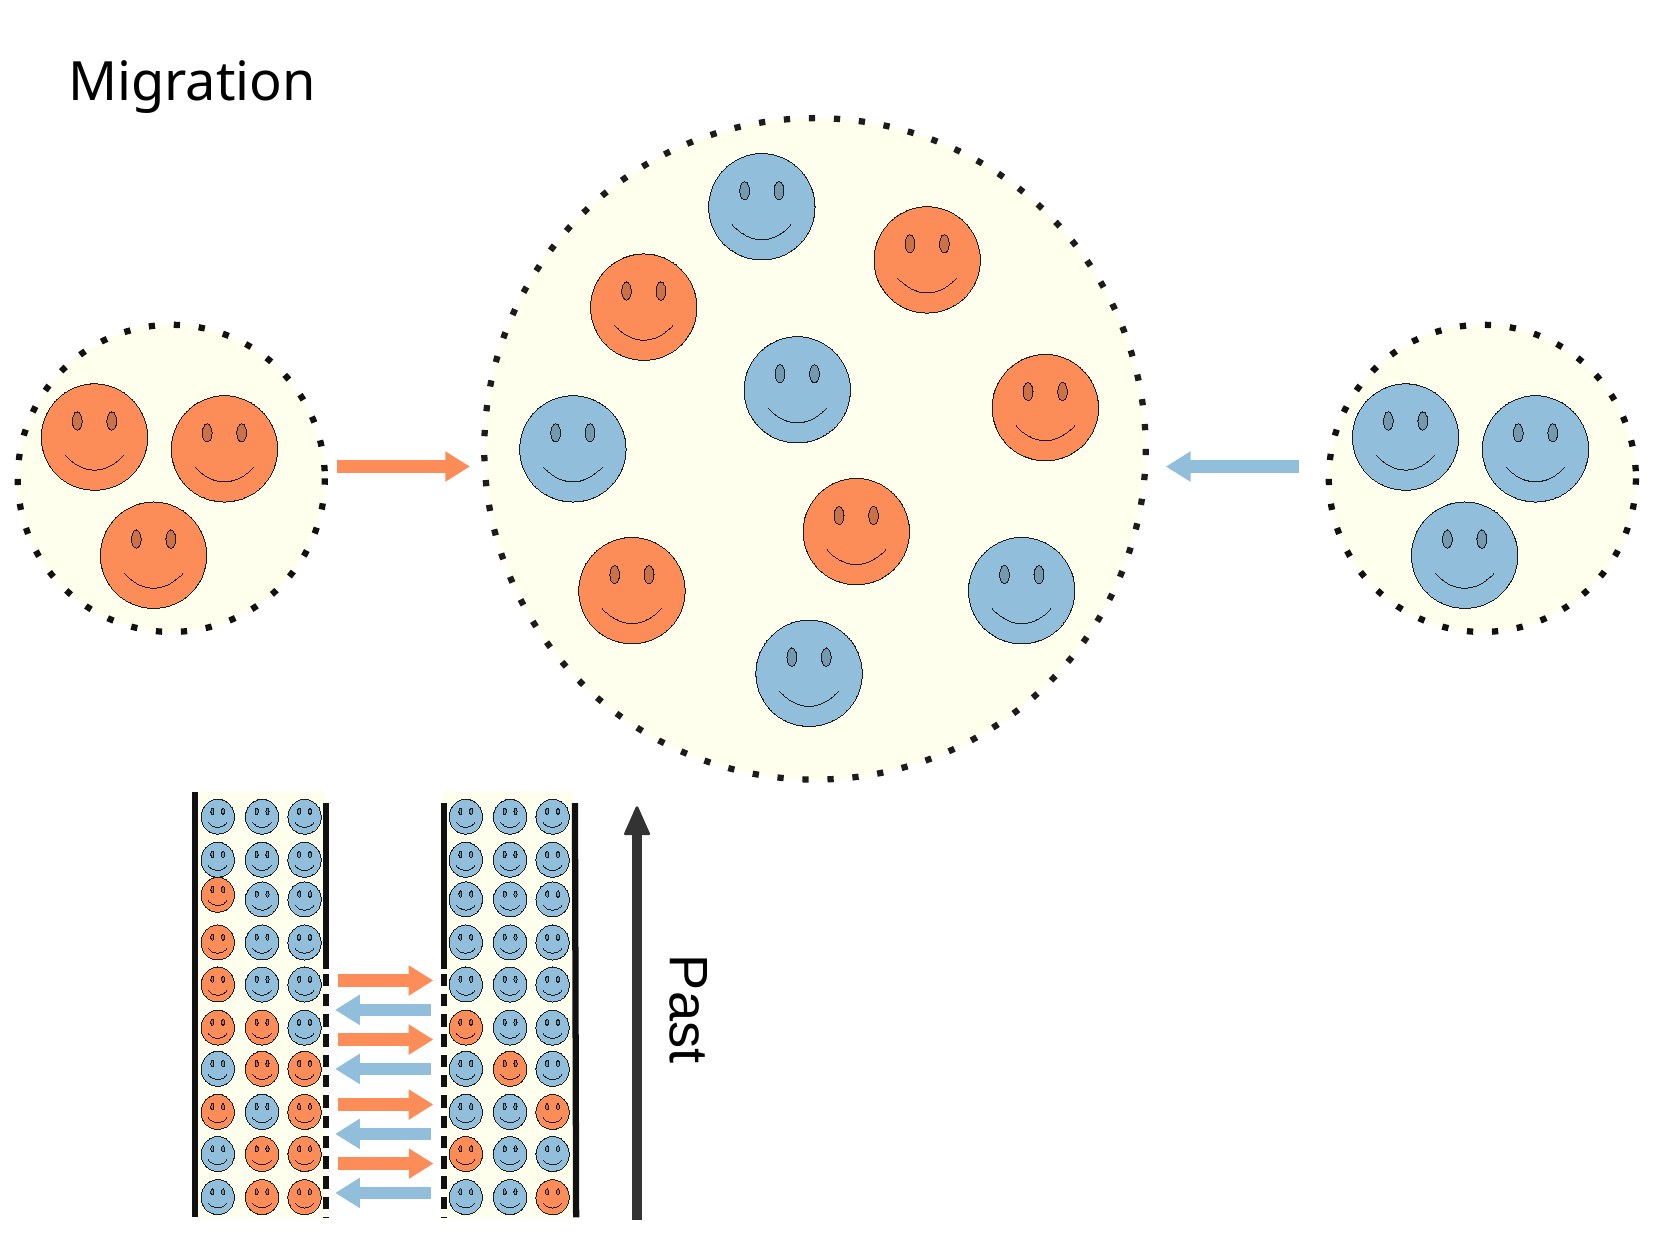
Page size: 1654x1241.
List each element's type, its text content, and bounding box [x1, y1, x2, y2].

text_box [194, 792, 326, 1218]
text_box [1328, 324, 1636, 632]
text_box Migration [53, 35, 299, 109]
text_box Past [650, 940, 727, 1079]
text_box [484, 118, 1146, 780]
text_box [442, 792, 575, 1218]
text_box [17, 324, 325, 632]
